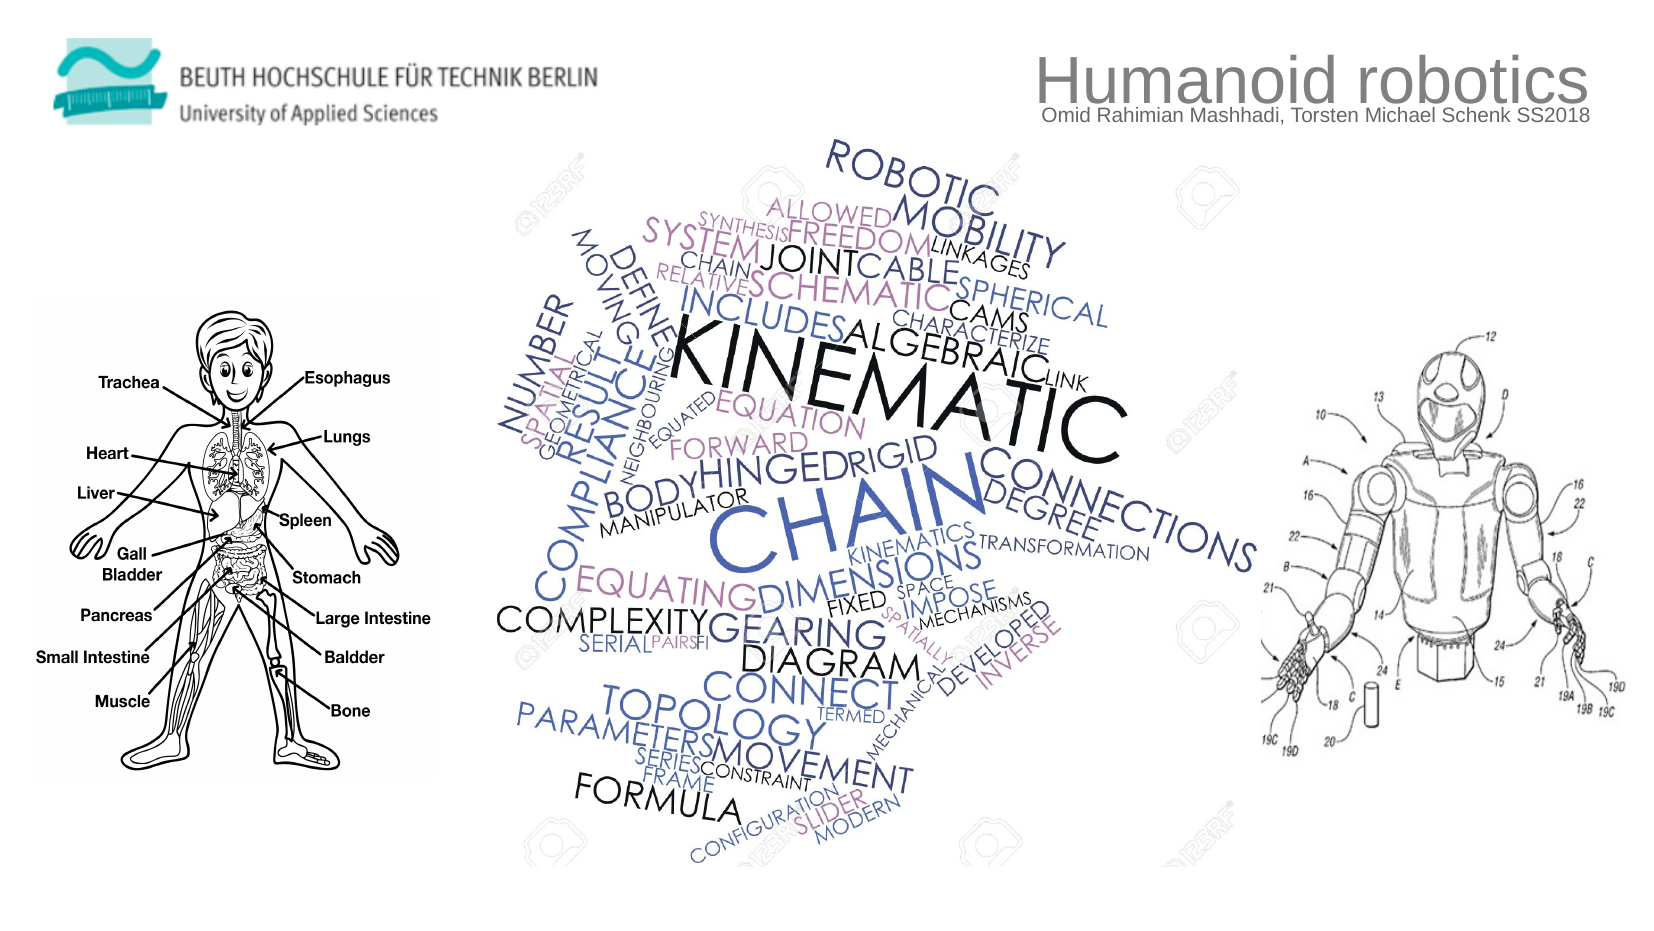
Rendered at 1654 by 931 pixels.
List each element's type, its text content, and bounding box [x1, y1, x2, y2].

picture [15, 29, 661, 145]
title [82, 12, 1571, 218]
text_box Humanoid robotics [1020, 35, 1642, 126]
picture [492, 218, 1639, 867]
picture [33, 299, 436, 781]
text_box Omid Rahimian Mashhadi, Torsten Michael Schenk SS2018 [1026, 96, 1611, 151]
